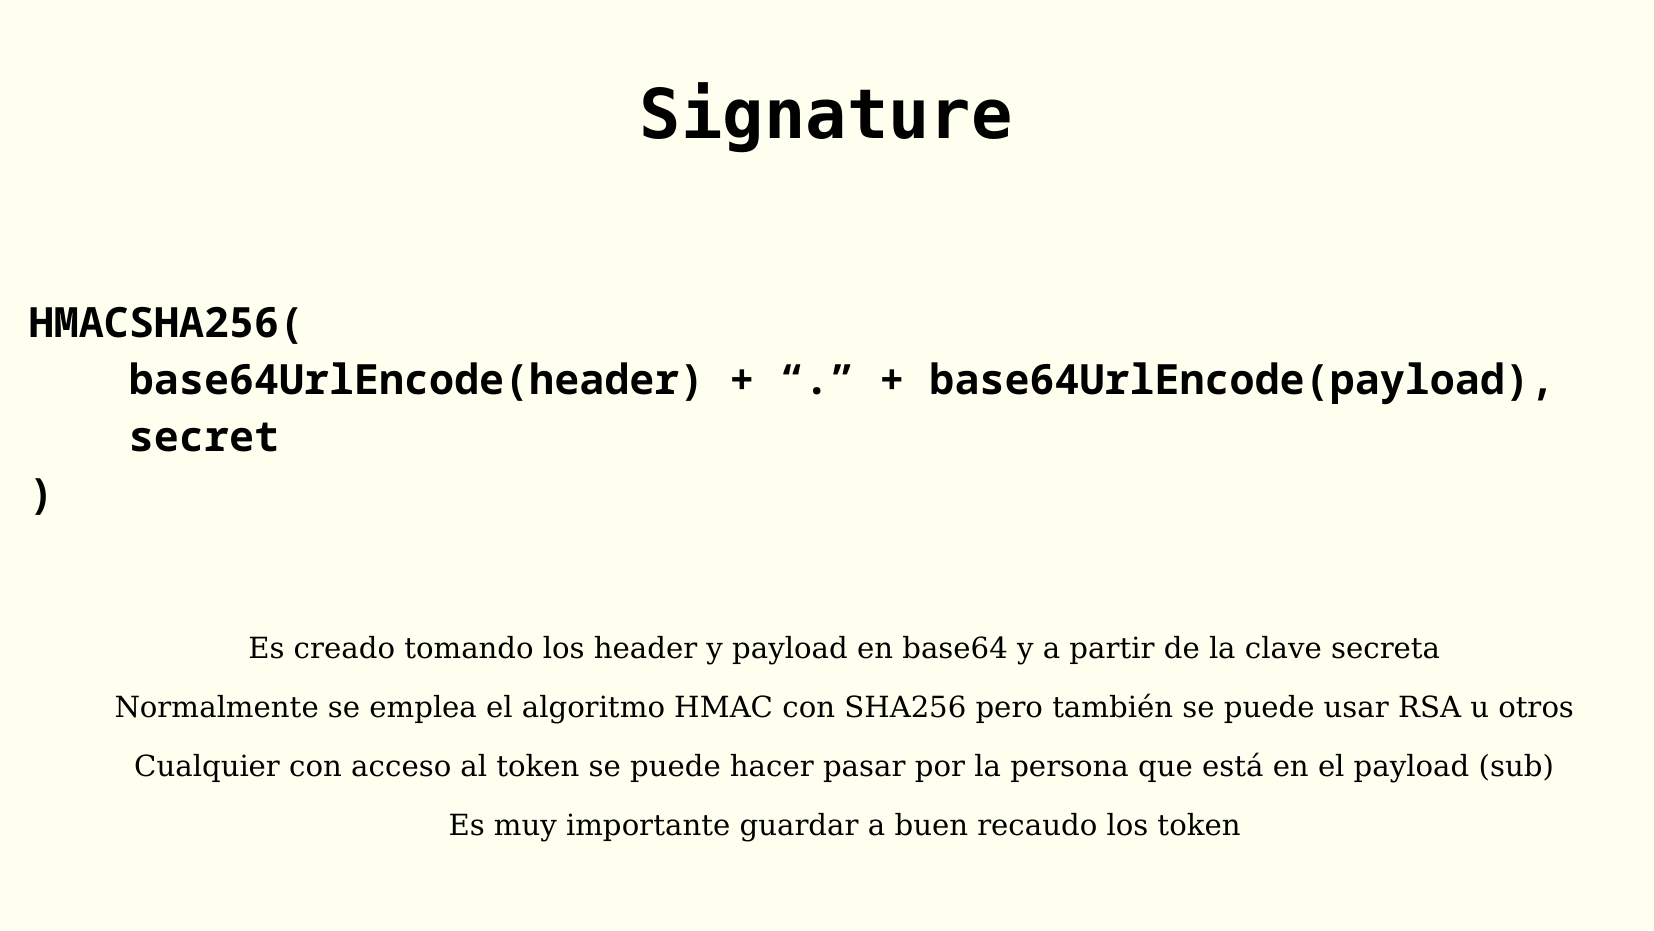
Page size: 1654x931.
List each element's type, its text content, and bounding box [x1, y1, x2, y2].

subtitle HMACSHA256( base64UrlEncode(header) + “.” + base64UrlEncode(payload), secret ) [28, 259, 1645, 555]
text_box Es creado tomando los header y payload en base64 y a partir de la clave secreta Normalmente se emplea el algoritmo HMAC con SHA256 pero también se puede usar RSA u otros Cualquier con acceso al token se puede hacer pasar por la persona que está en el payload (sub) Es muy importante guardar a buen recaudo los token [69, 623, 1621, 850]
title Signature [82, 37, 1571, 193]
